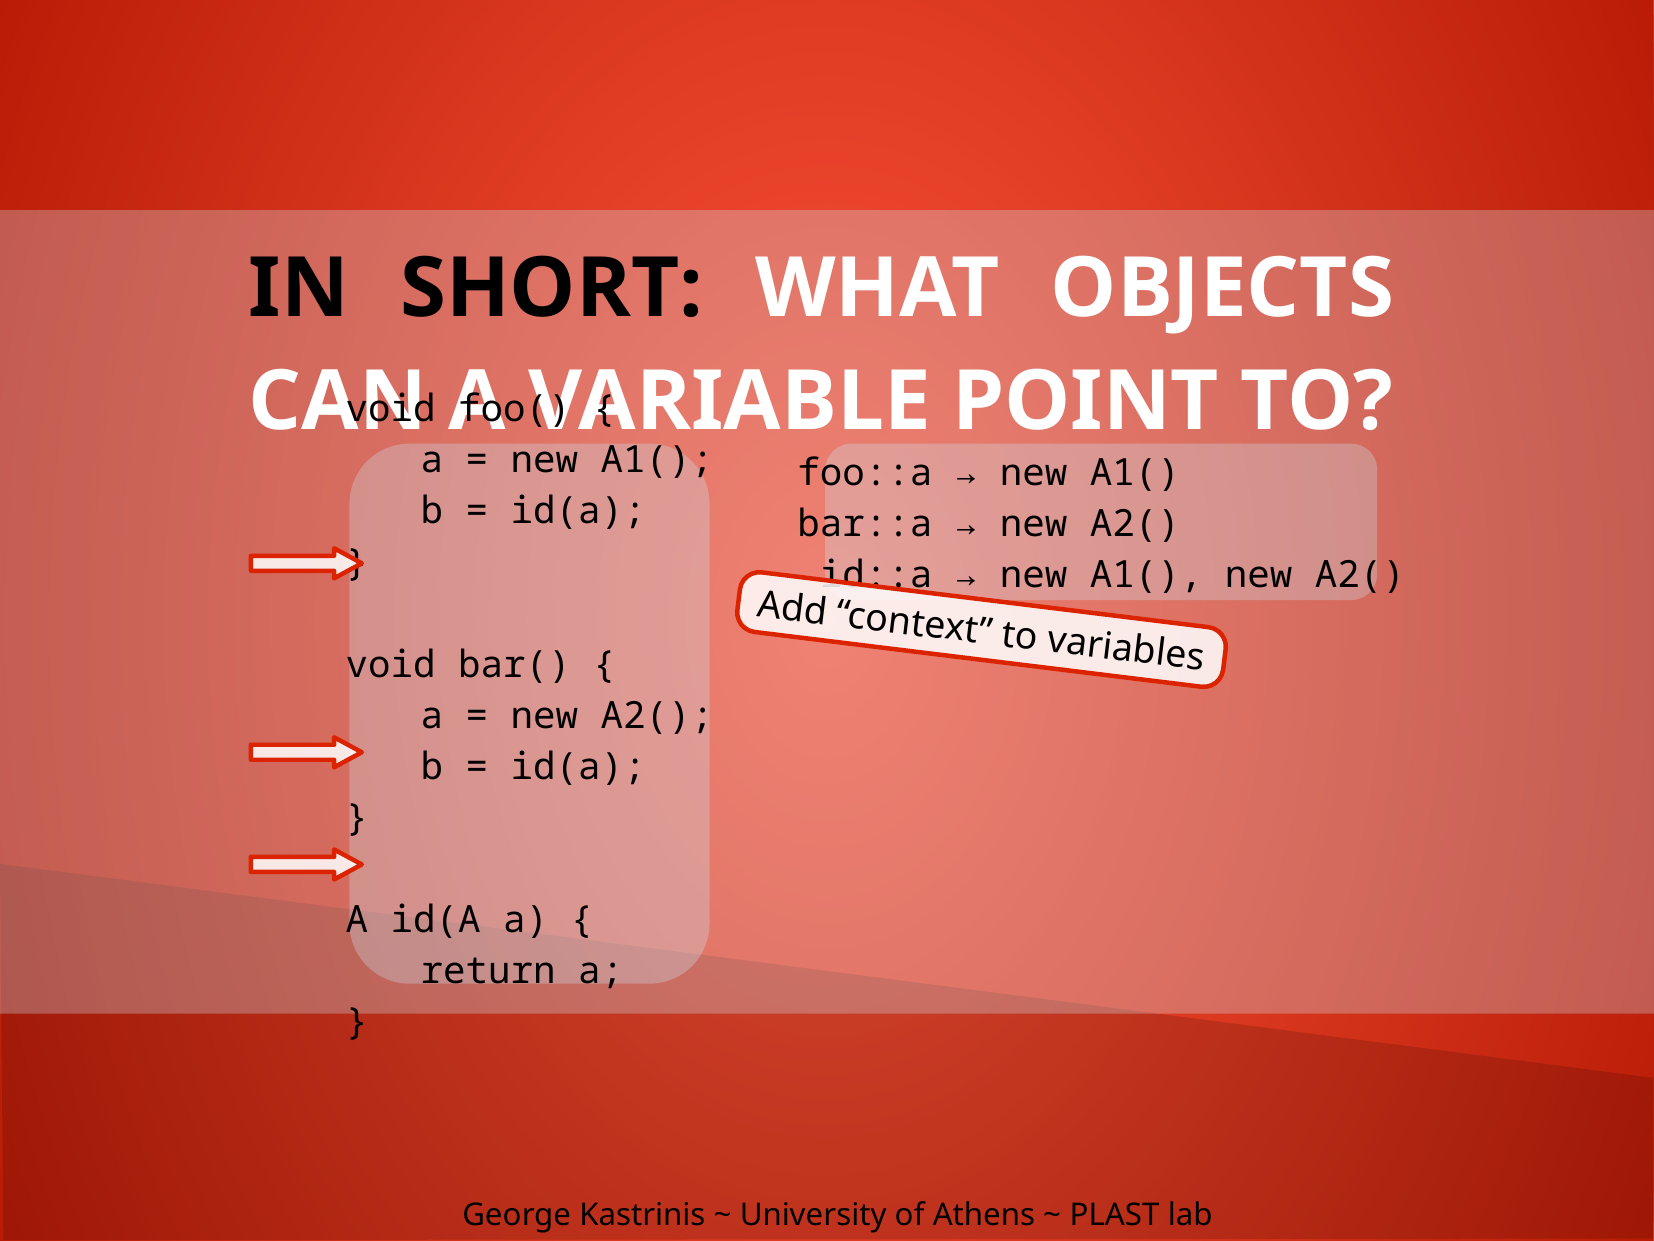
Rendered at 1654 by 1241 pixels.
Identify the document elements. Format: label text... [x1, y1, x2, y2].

text_box IN SHORT: WHAT OBJECTS CAN A VARIABLE POINT TO? [234, 219, 1420, 421]
text_box Add “context” to variables [737, 572, 1226, 687]
text_box [0, 210, 1654, 1014]
text_box foo::a → new A1() bar::a → new A2() id::a → new A1(), new A2() [825, 443, 1378, 601]
text_box void foo() { a = new A1(); b = id(a); } void bar() { a = new A2(); b = id(a); } A id(A a) { return a; } [349, 443, 710, 984]
text_box George Kastrinis ~ University of Athens ~ PLAST lab [447, 1185, 1207, 1236]
